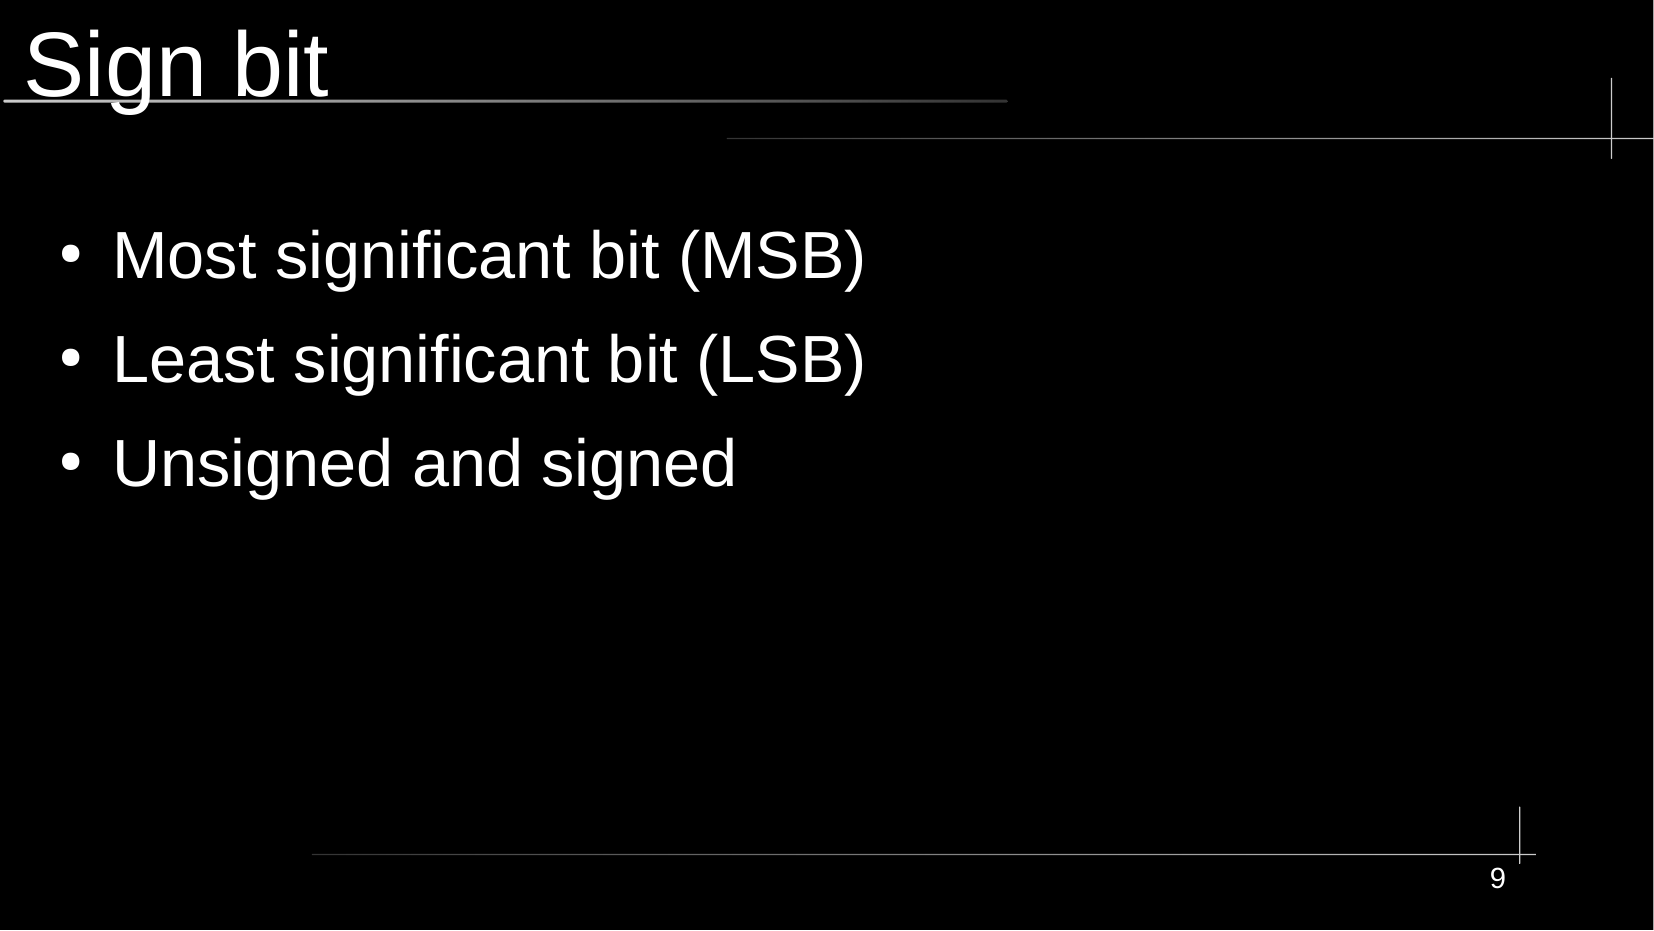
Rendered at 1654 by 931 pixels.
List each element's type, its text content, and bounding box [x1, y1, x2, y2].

title Sign bit [23, 11, 1589, 119]
list Most significant bit (MSB) Least significant bit (LSB) Unsigned and signed [41, 217, 1358, 758]
